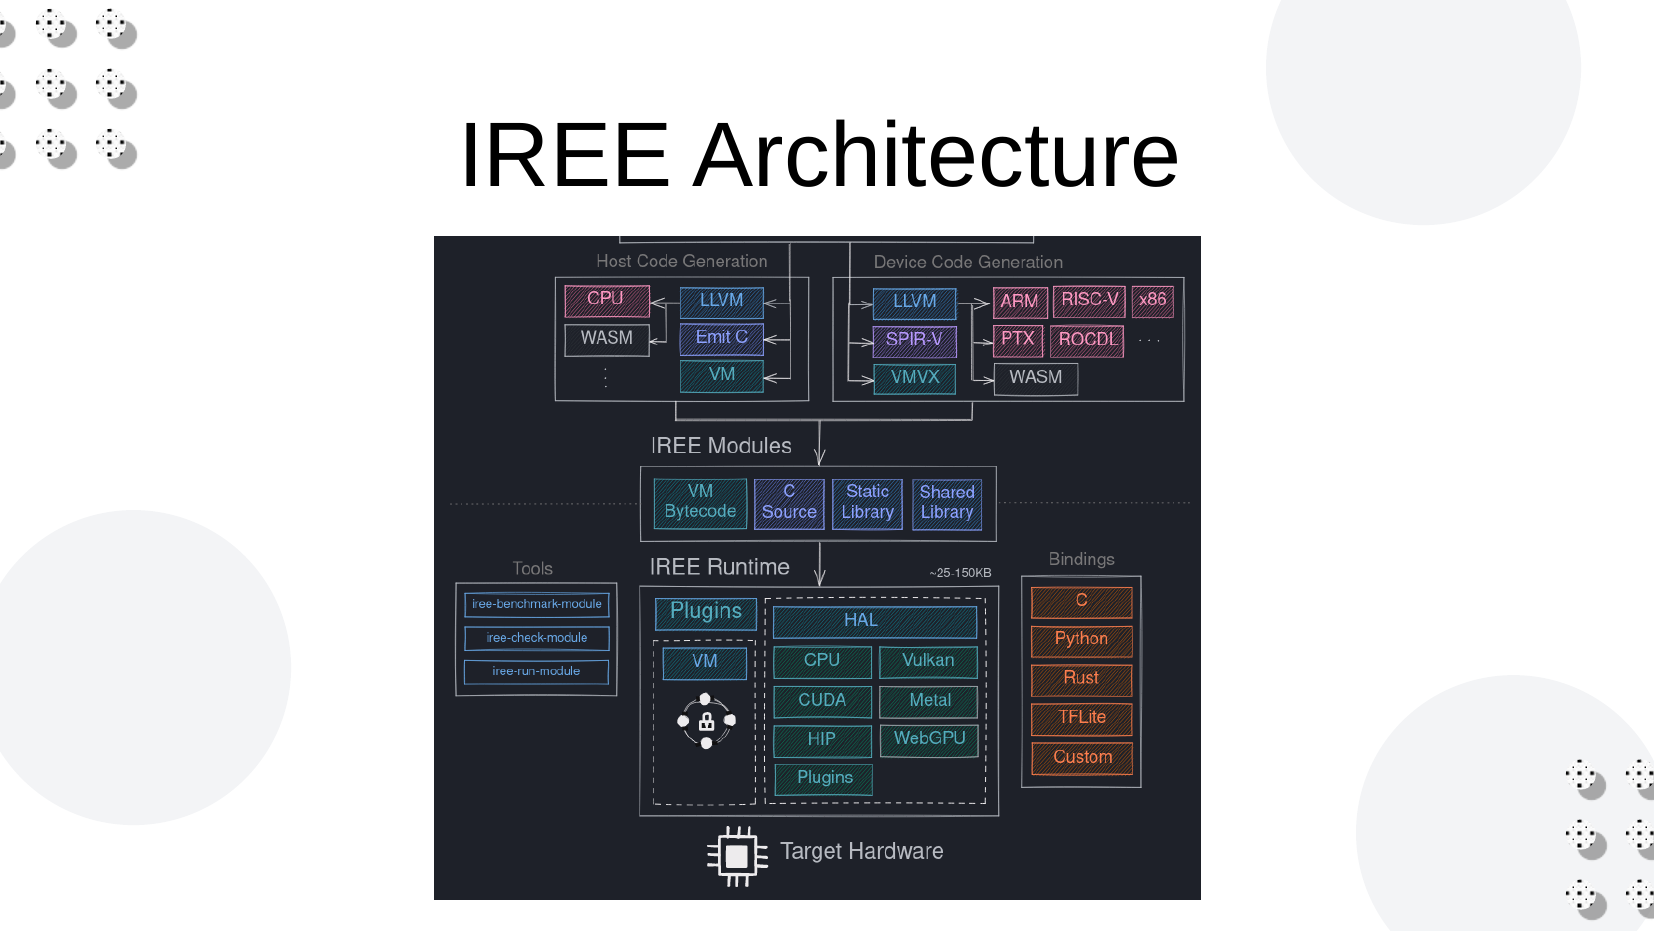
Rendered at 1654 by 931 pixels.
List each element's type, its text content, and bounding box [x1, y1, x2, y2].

picture [1565, 879, 1596, 910]
picture [1565, 759, 1596, 790]
picture [1625, 819, 1654, 850]
picture [434, 236, 1201, 901]
picture [1565, 819, 1596, 850]
picture [35, 128, 67, 159]
picture [95, 8, 126, 39]
title IREE Architecture [76, 76, 1565, 233]
picture [0, 71, 6, 96]
picture [1625, 879, 1654, 910]
picture [35, 68, 66, 99]
picture [35, 8, 66, 39]
picture [98, 68, 124, 76]
picture [0, 131, 7, 156]
picture [0, 11, 6, 36]
picture [1625, 759, 1654, 790]
